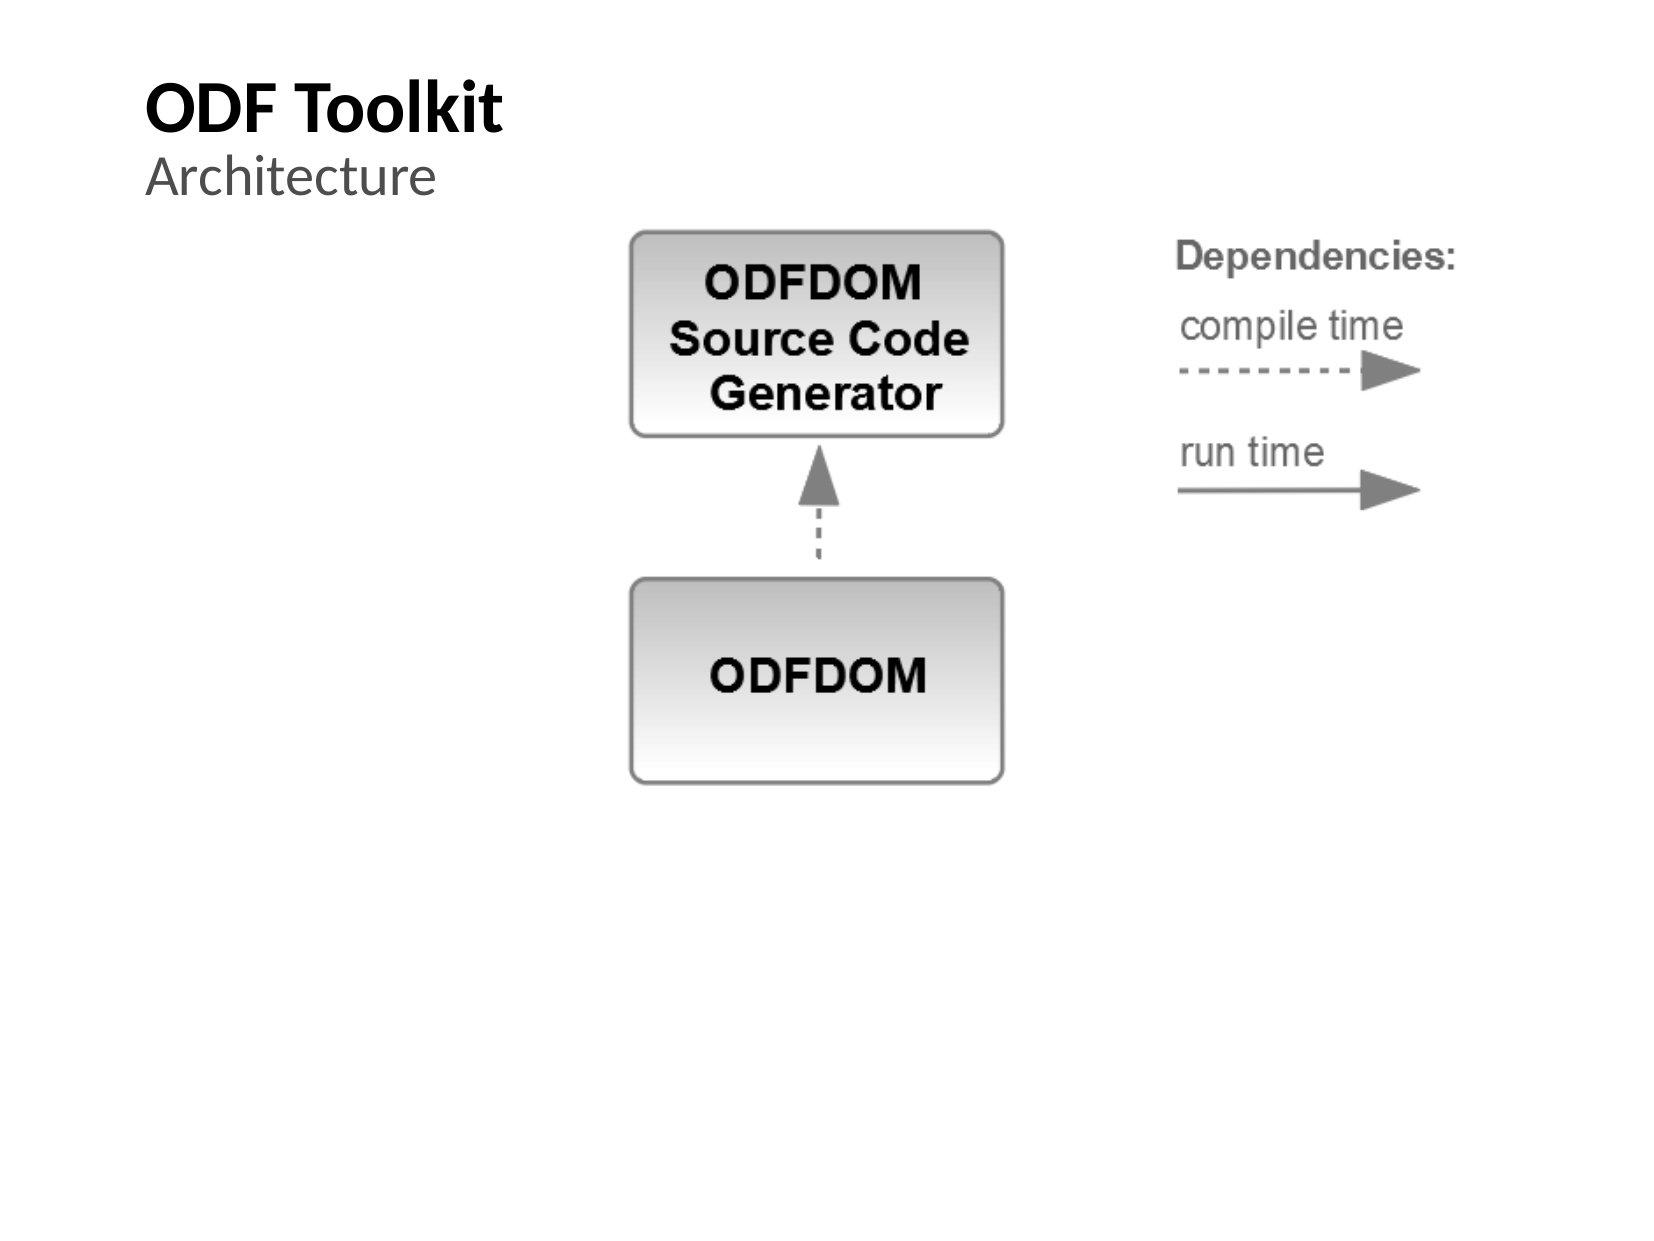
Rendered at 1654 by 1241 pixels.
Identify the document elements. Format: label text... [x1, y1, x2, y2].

title ODF Toolkit Architecture [145, 67, 1388, 220]
picture [170, 219, 1475, 1146]
